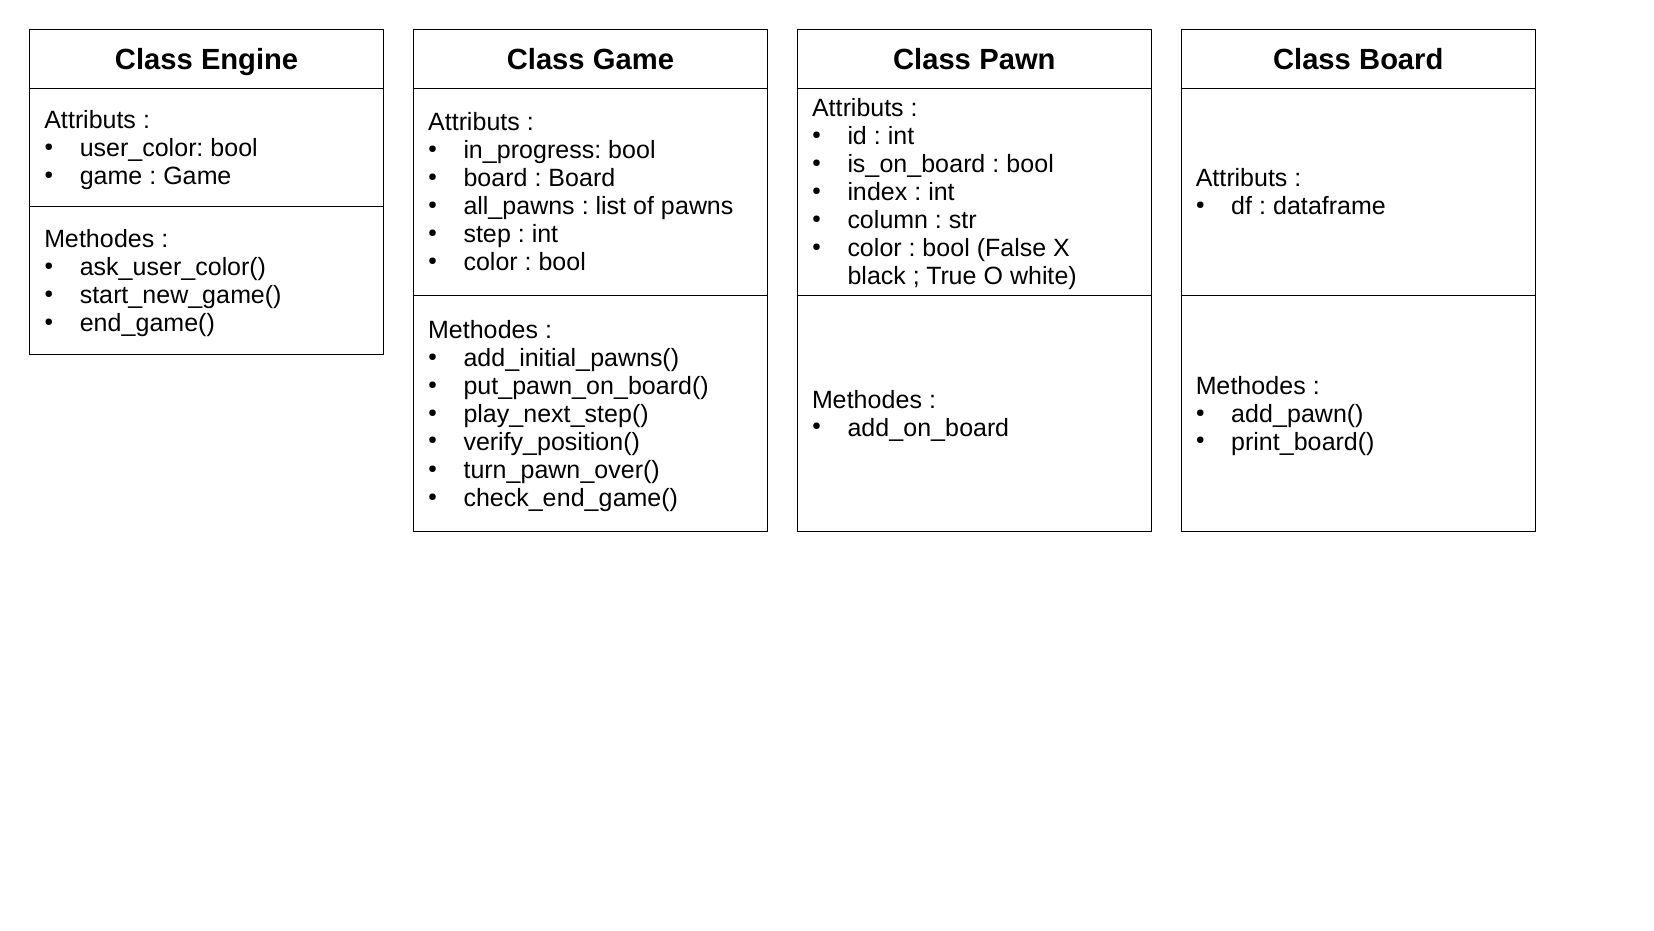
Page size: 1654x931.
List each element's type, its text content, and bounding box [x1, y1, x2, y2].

text_box Class Game [413, 29, 768, 88]
text_box Methodes : add_on_board [797, 295, 1152, 532]
text_box Methodes : add_initial_pawns() put_pawn_on_board() play_next_step() verify_position() turn_pawn_over() check_end_game() [413, 295, 768, 532]
text_box Attributs : id : int is_on_board : bool index : int column : str color : bool (False X black ; True O white) [797, 88, 1152, 295]
text_box Attributs : user_color: bool game : Game [29, 88, 384, 206]
text_box Class Board [1181, 29, 1536, 88]
text_box Attributs : in_progress: bool board : Board all_pawns : list of pawns step : int color : bool [413, 88, 768, 295]
text_box Methodes : ask_user_color() start_new_game() end_game() [29, 206, 384, 355]
text_box Class Engine [29, 29, 384, 88]
text_box Attributs : df : dataframe [1181, 88, 1536, 295]
text_box Class Pawn [797, 29, 1152, 88]
text_box Methodes : add_pawn() print_board() [1181, 295, 1536, 532]
